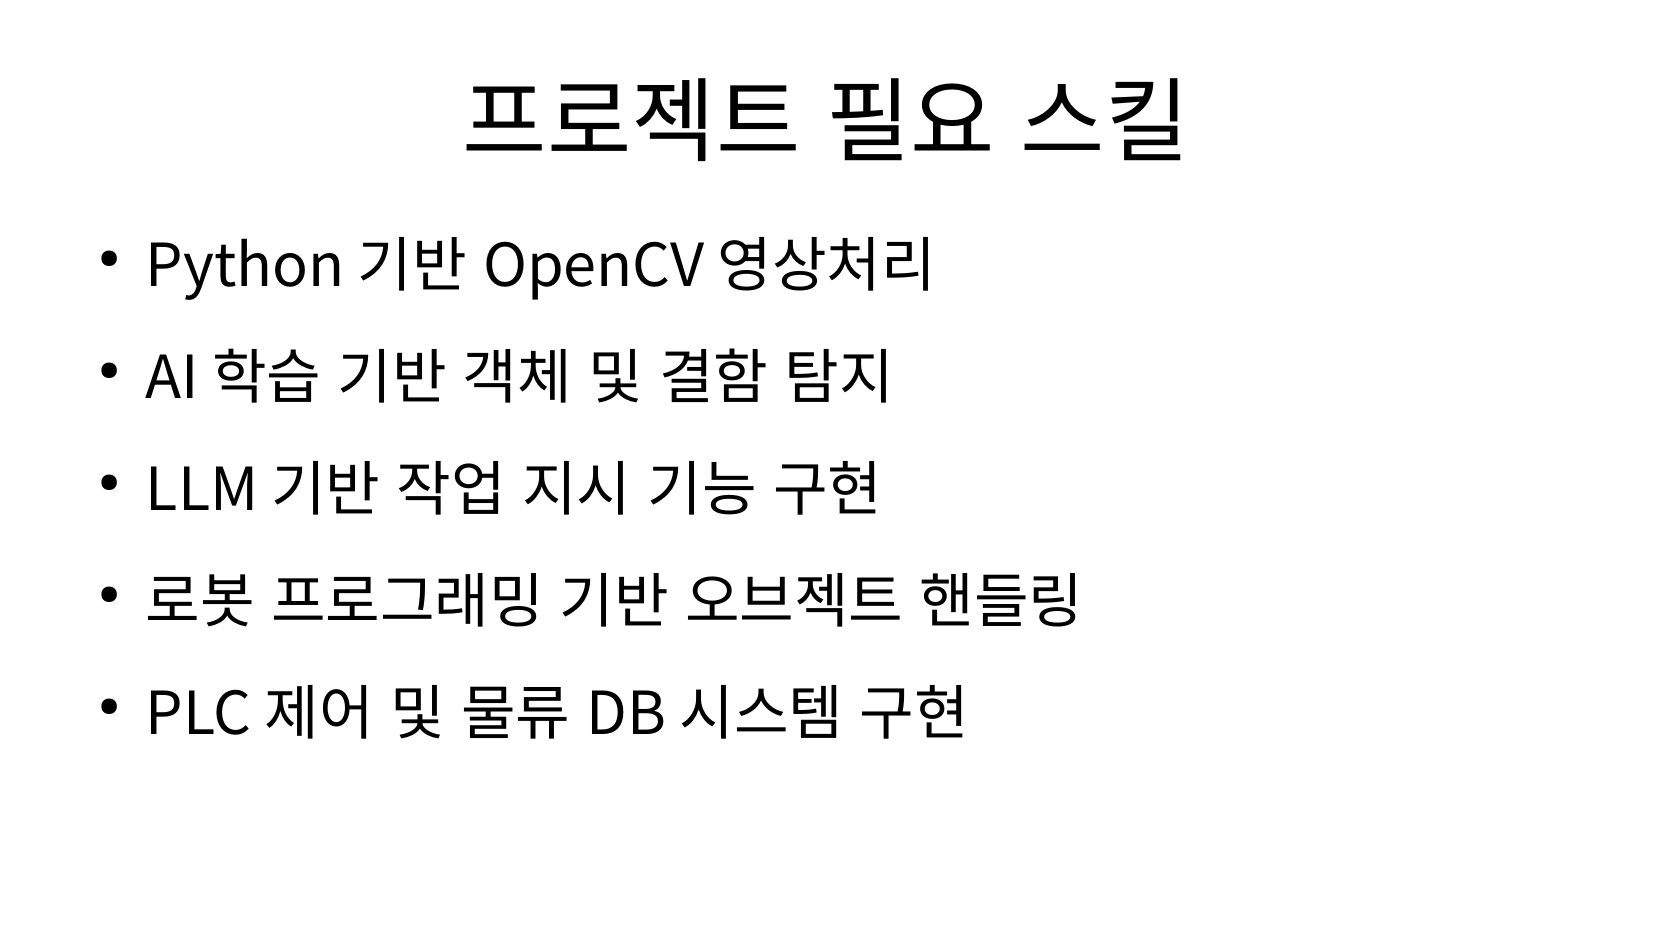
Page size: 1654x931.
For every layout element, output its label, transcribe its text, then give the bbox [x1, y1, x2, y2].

title 프로젝트 필요 스킬 [82, 37, 1571, 193]
list Python 기반 OpenCV 영상처리 AI 학습 기반 객체 및 결함 탐지 LLM 기반 작업 지시 기능 구현 로봇 프로그래밍 기반 오브젝트 핸들링 PLC 제어 및 물류 DB 시스템 구현 [82, 217, 1571, 758]
